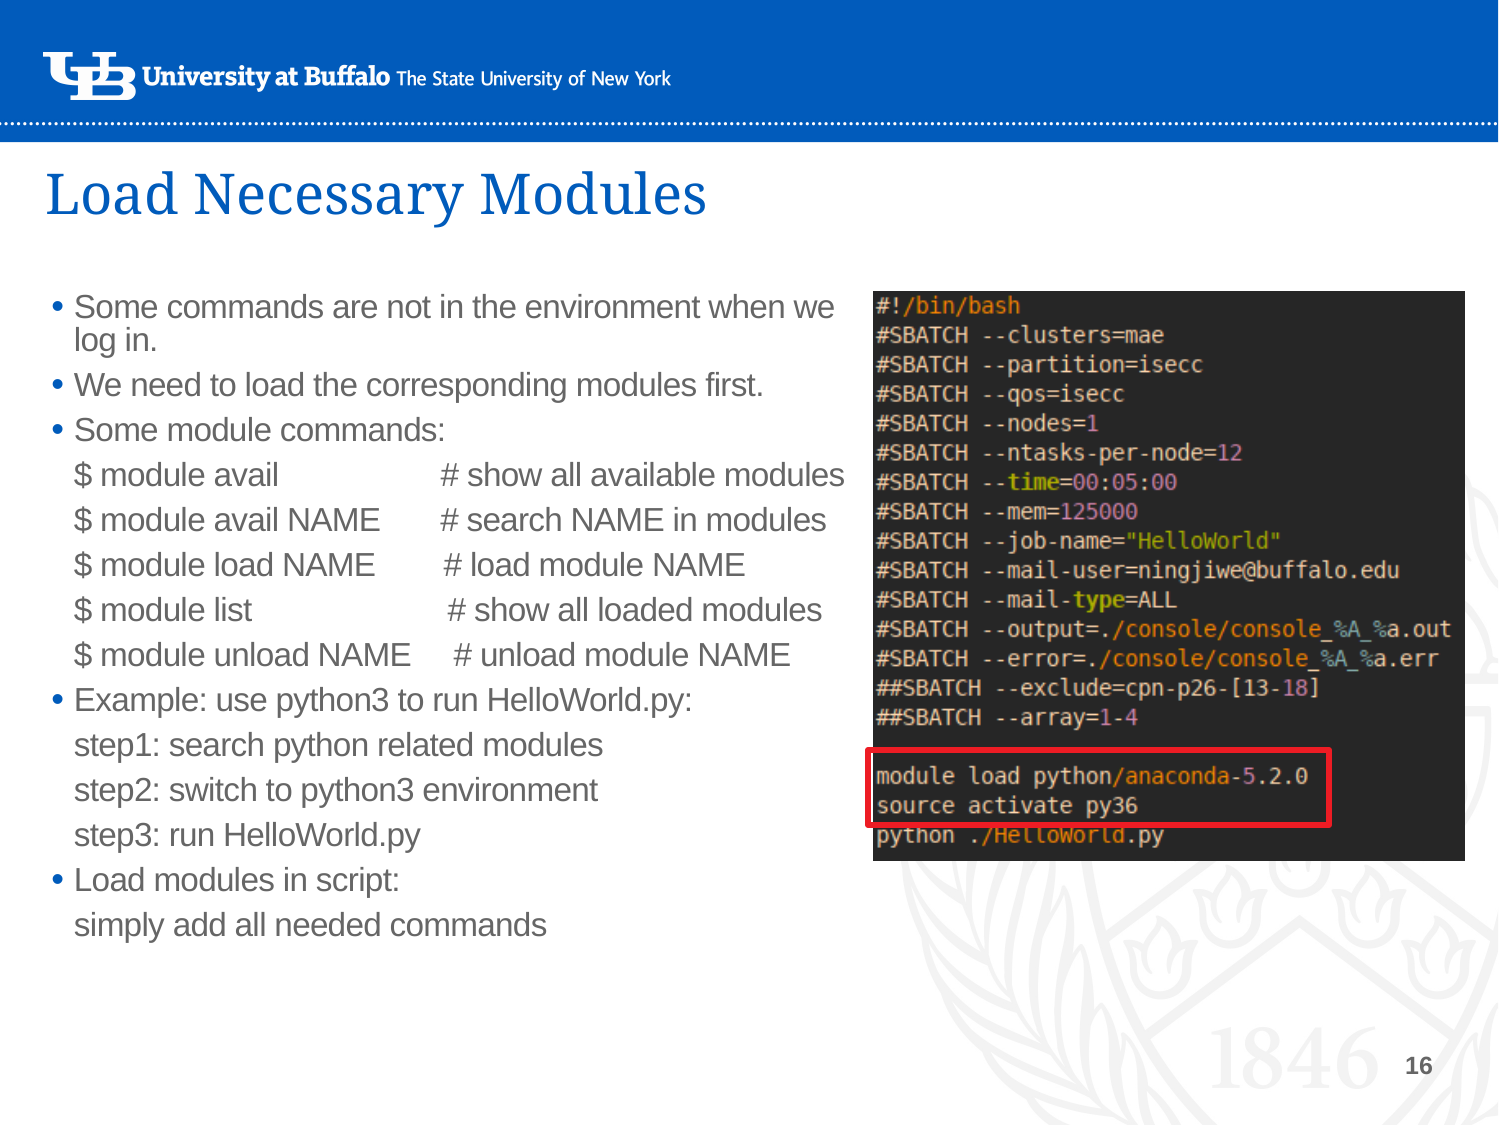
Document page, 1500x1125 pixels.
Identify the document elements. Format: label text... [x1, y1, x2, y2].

title Load Necessary Modules [30, 153, 1387, 233]
text_box [867, 750, 1330, 826]
list Some commands are not in the environment when we log in. We need to load the corresponding modules first. Some module commands: $ module avail # show all available modules $ module avail NAME # search NAME in modules $ module load NAME # load module NAME $ module list # show all loaded modules $ module unload NAME # unload module NAME Example: use python3 to run HelloWorld.py: step1: search python related modules step2: switch to python3 environment step3: run HelloWorld.py Load modules in script: simply add all needed commands [21, 285, 886, 976]
picture [0, 0, 1499, 1125]
